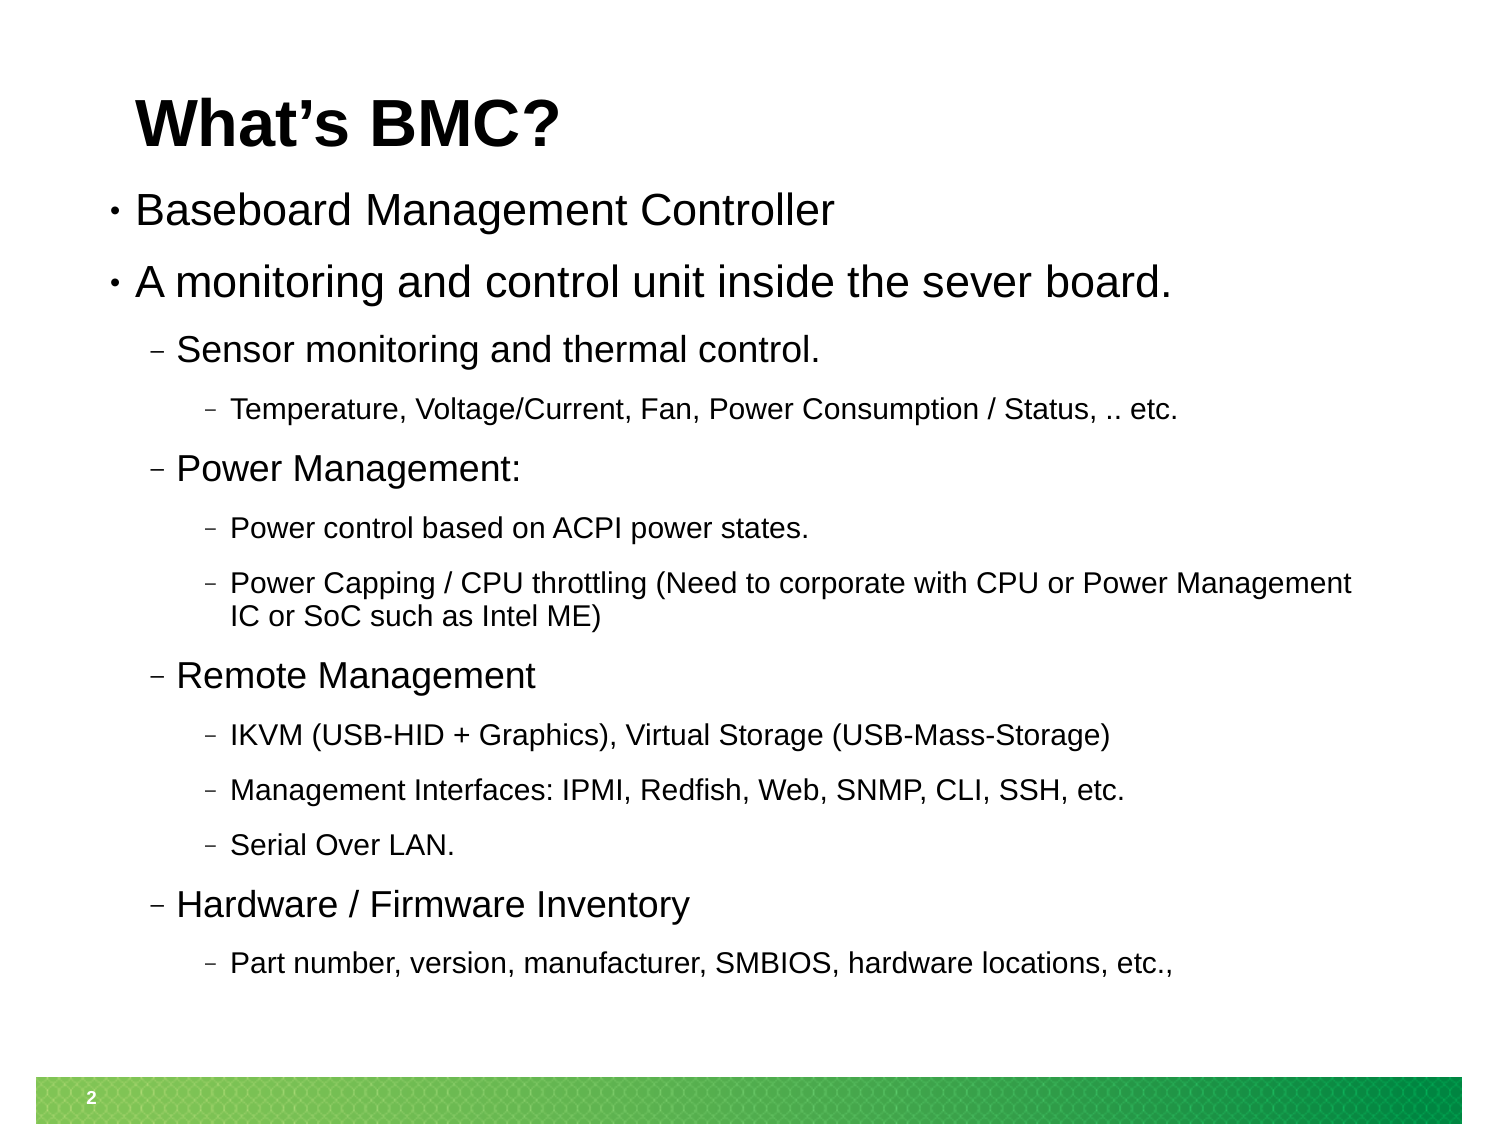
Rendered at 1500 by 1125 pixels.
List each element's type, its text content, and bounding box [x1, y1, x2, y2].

title What’s BMC? [135, 41, 1372, 185]
picture [36, 1077, 1462, 1124]
list Baseboard Management Controller A monitoring and control unit inside the sever board. Sensor monitoring and thermal control. Temperature, Voltage/Current, Fan, Power Consumption / Status, .. etc. Power Management: Power control based on ACPI power states. Power Capping / CPU throttling (Need to corporate with CPU or Power Management IC or SoC such as Intel ME) Remote Management IKVM (USB-HID + Graphics), Virtual Storage (USB-Mass-Storage) Management Interfaces: IPMI, Redfish, Web, SNMP, CLI, SSH, etc. Serial Over LAN. Hardware / Firmware Inventory Part number, version, manufacturer, SMBIOS, hardware locations, etc., [110, 185, 1386, 982]
